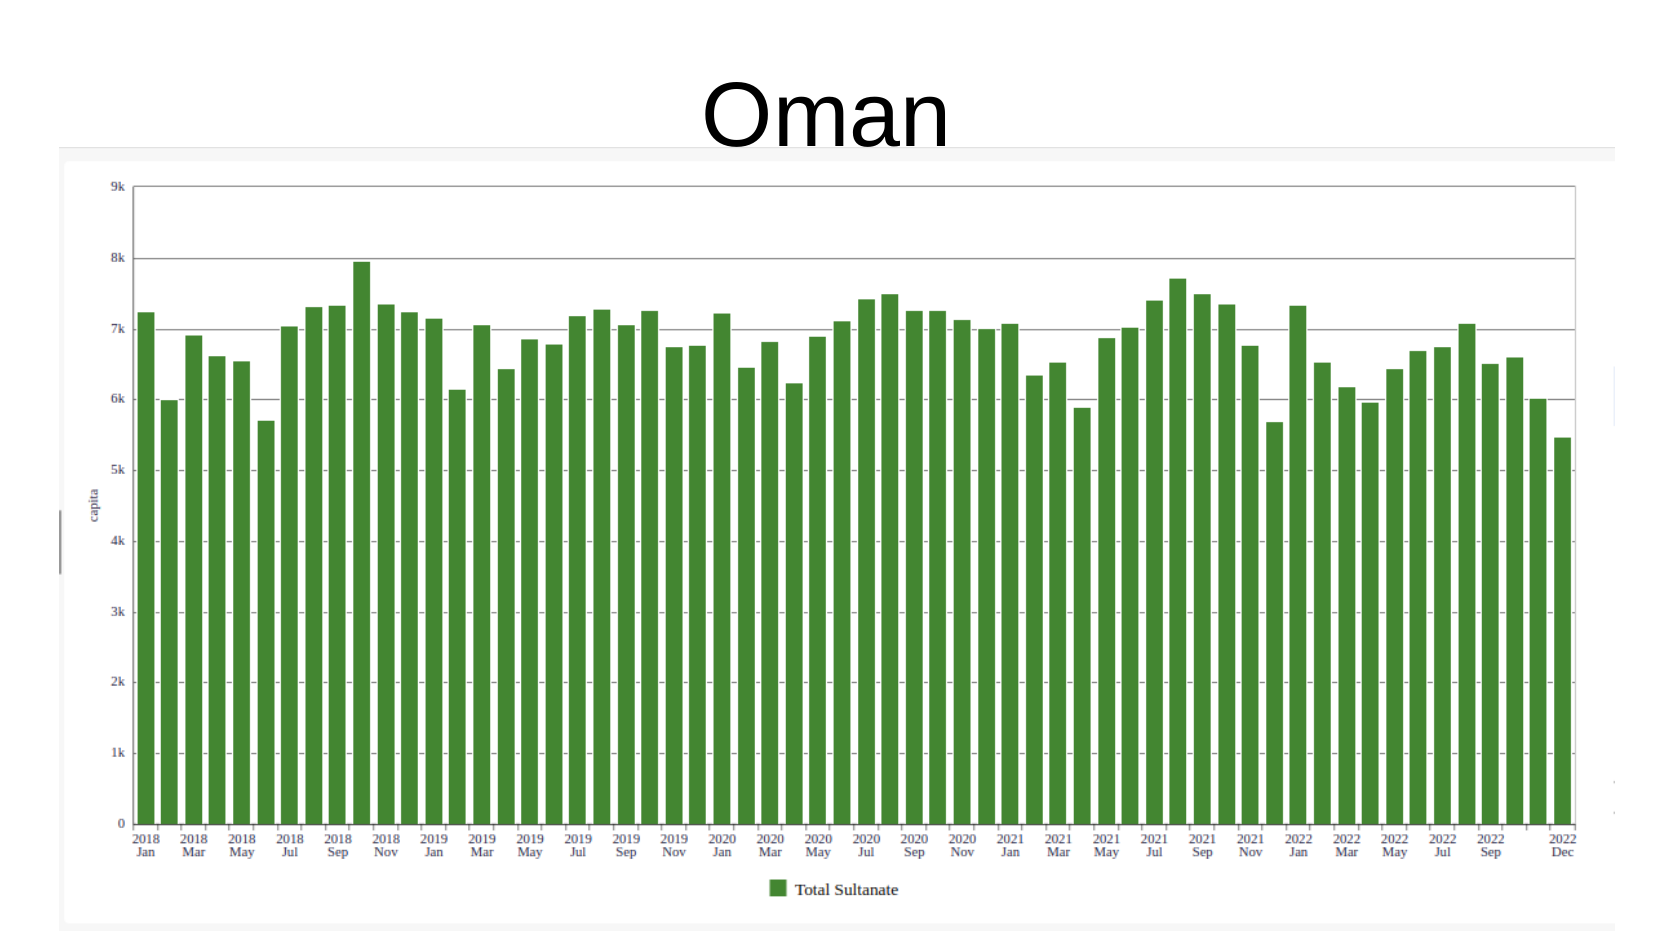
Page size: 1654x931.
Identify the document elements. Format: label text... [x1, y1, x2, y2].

picture [59, 147, 1615, 931]
title Oman [82, 37, 1571, 147]
